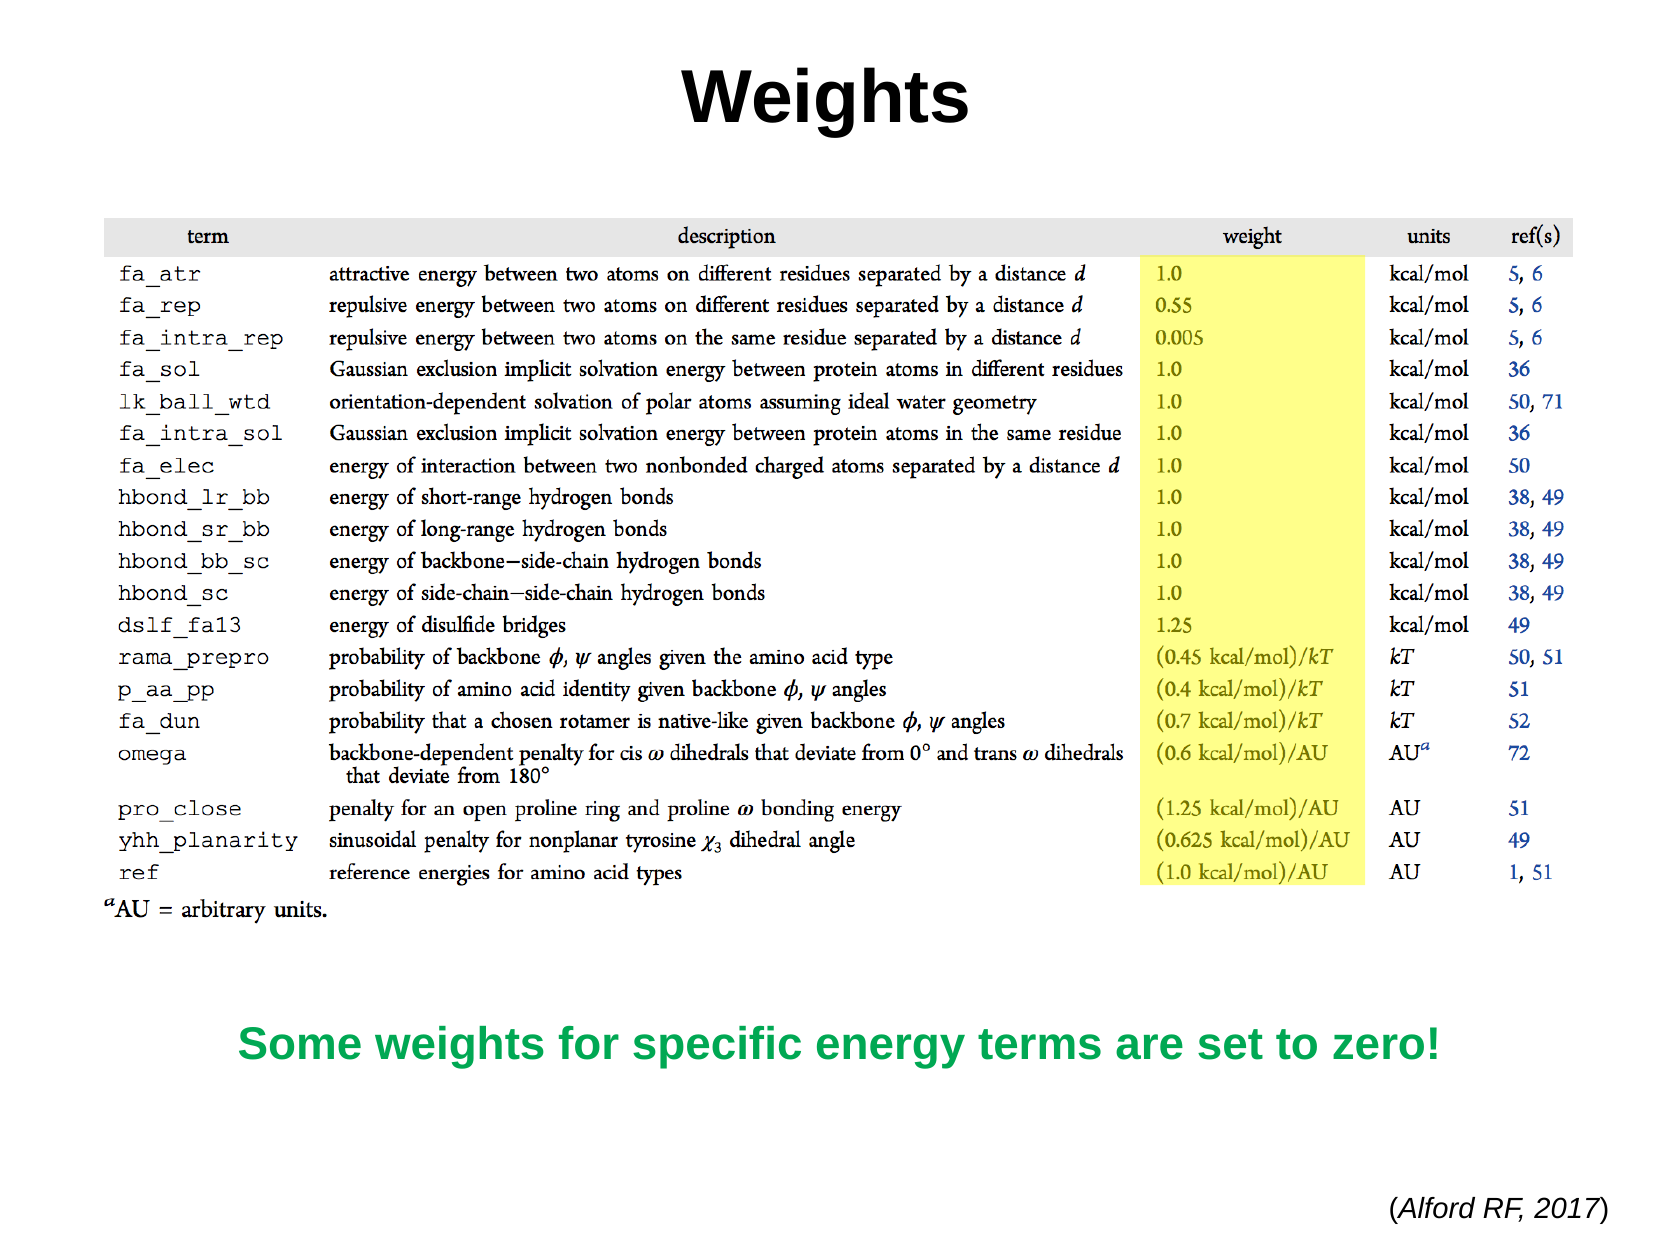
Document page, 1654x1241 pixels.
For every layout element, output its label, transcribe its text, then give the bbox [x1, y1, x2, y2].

text_box [1140, 255, 1366, 886]
text_box Weights [0, 47, 1654, 146]
text_box (Alford RF, 2017) [1020, 1185, 1625, 1233]
picture [90, 209, 1590, 928]
text_box Some weights for specific energy terms are set to zero! [105, 1010, 1576, 1077]
